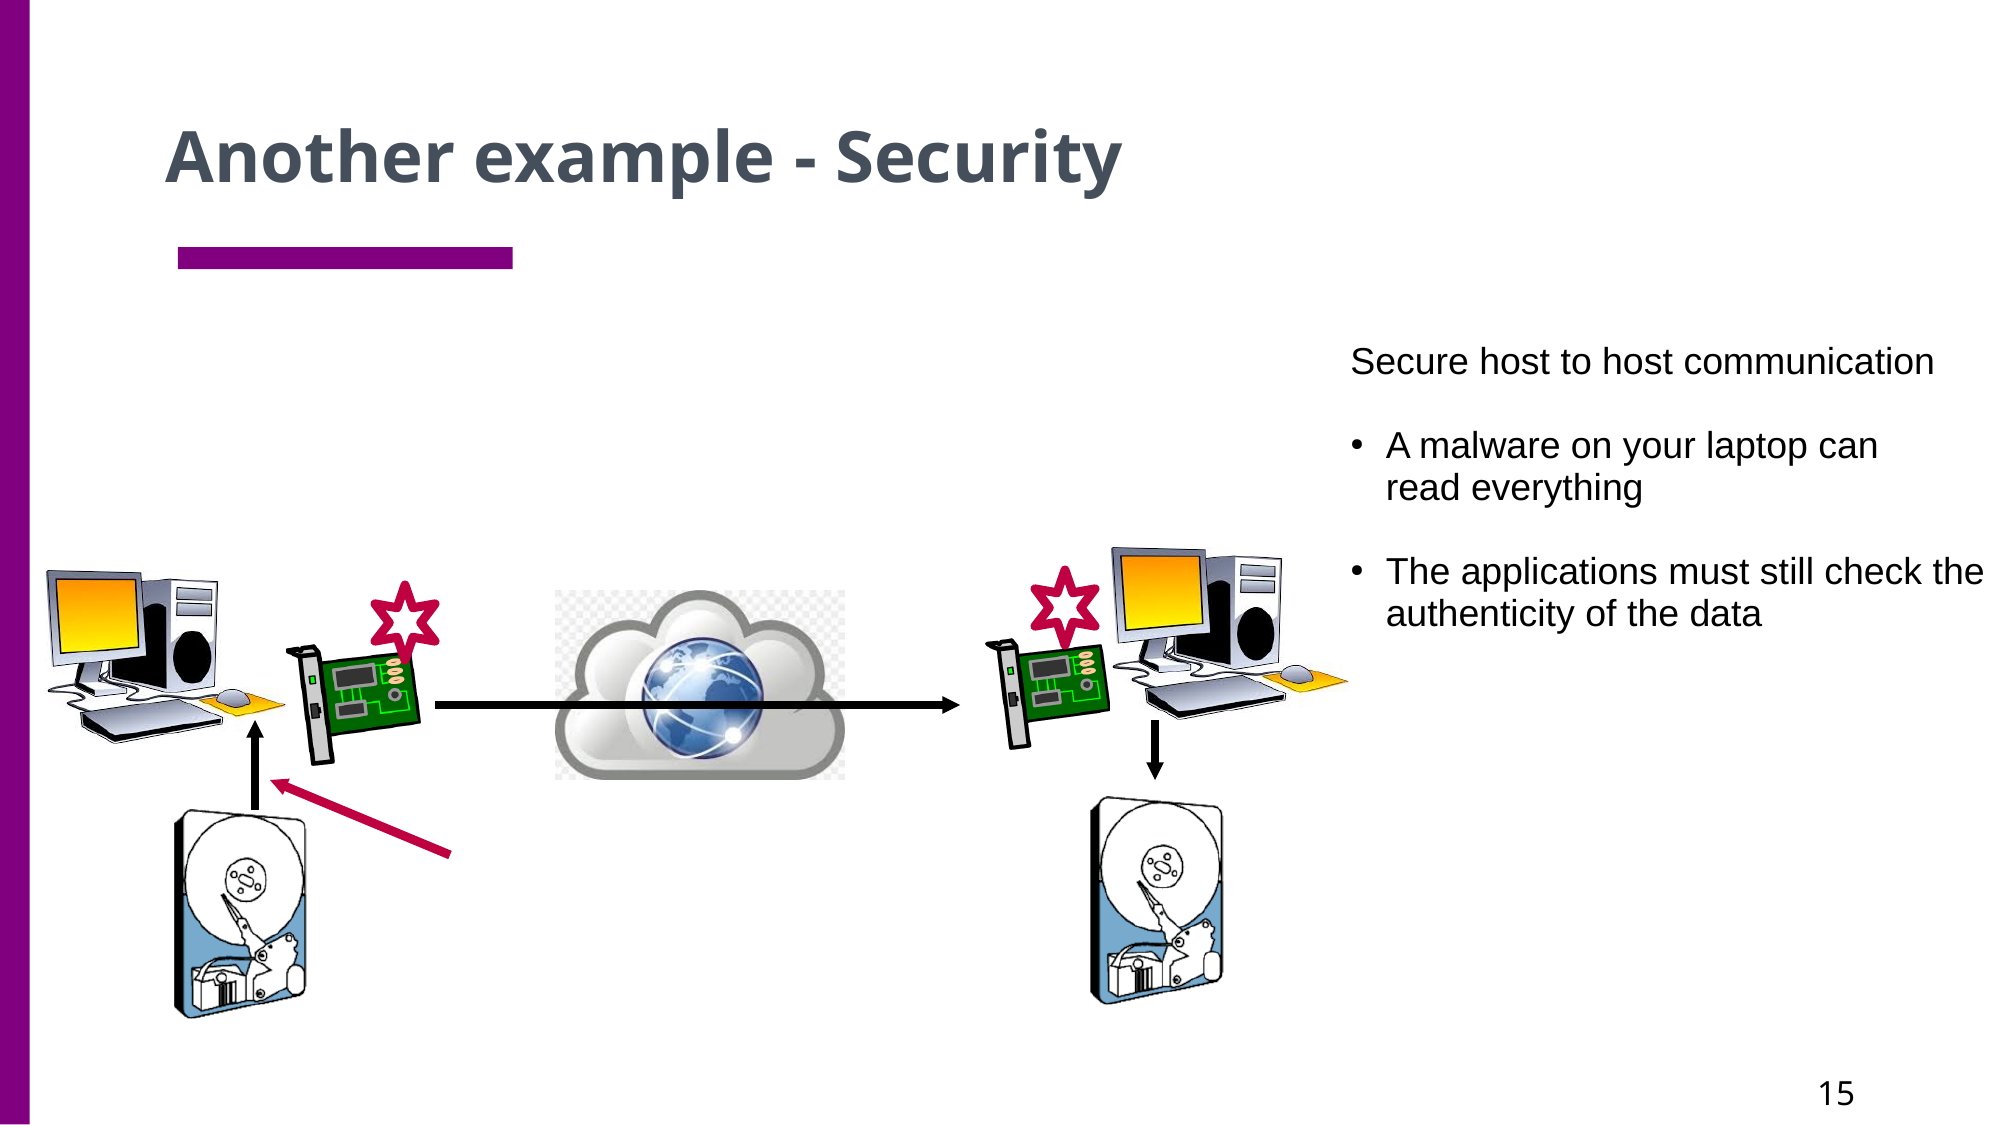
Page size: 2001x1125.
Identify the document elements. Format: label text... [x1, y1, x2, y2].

text_box Secure host to host communication A malware on your laptop can read everything The applications must still check the authenticity of the data [1335, 333, 2000, 642]
picture [1051, 796, 1261, 1006]
text_box Another example - Security [151, 0, 1849, 212]
picture [985, 547, 1349, 751]
picture [555, 590, 845, 701]
picture [45, 570, 421, 766]
picture [135, 809, 344, 1019]
picture [555, 709, 845, 781]
